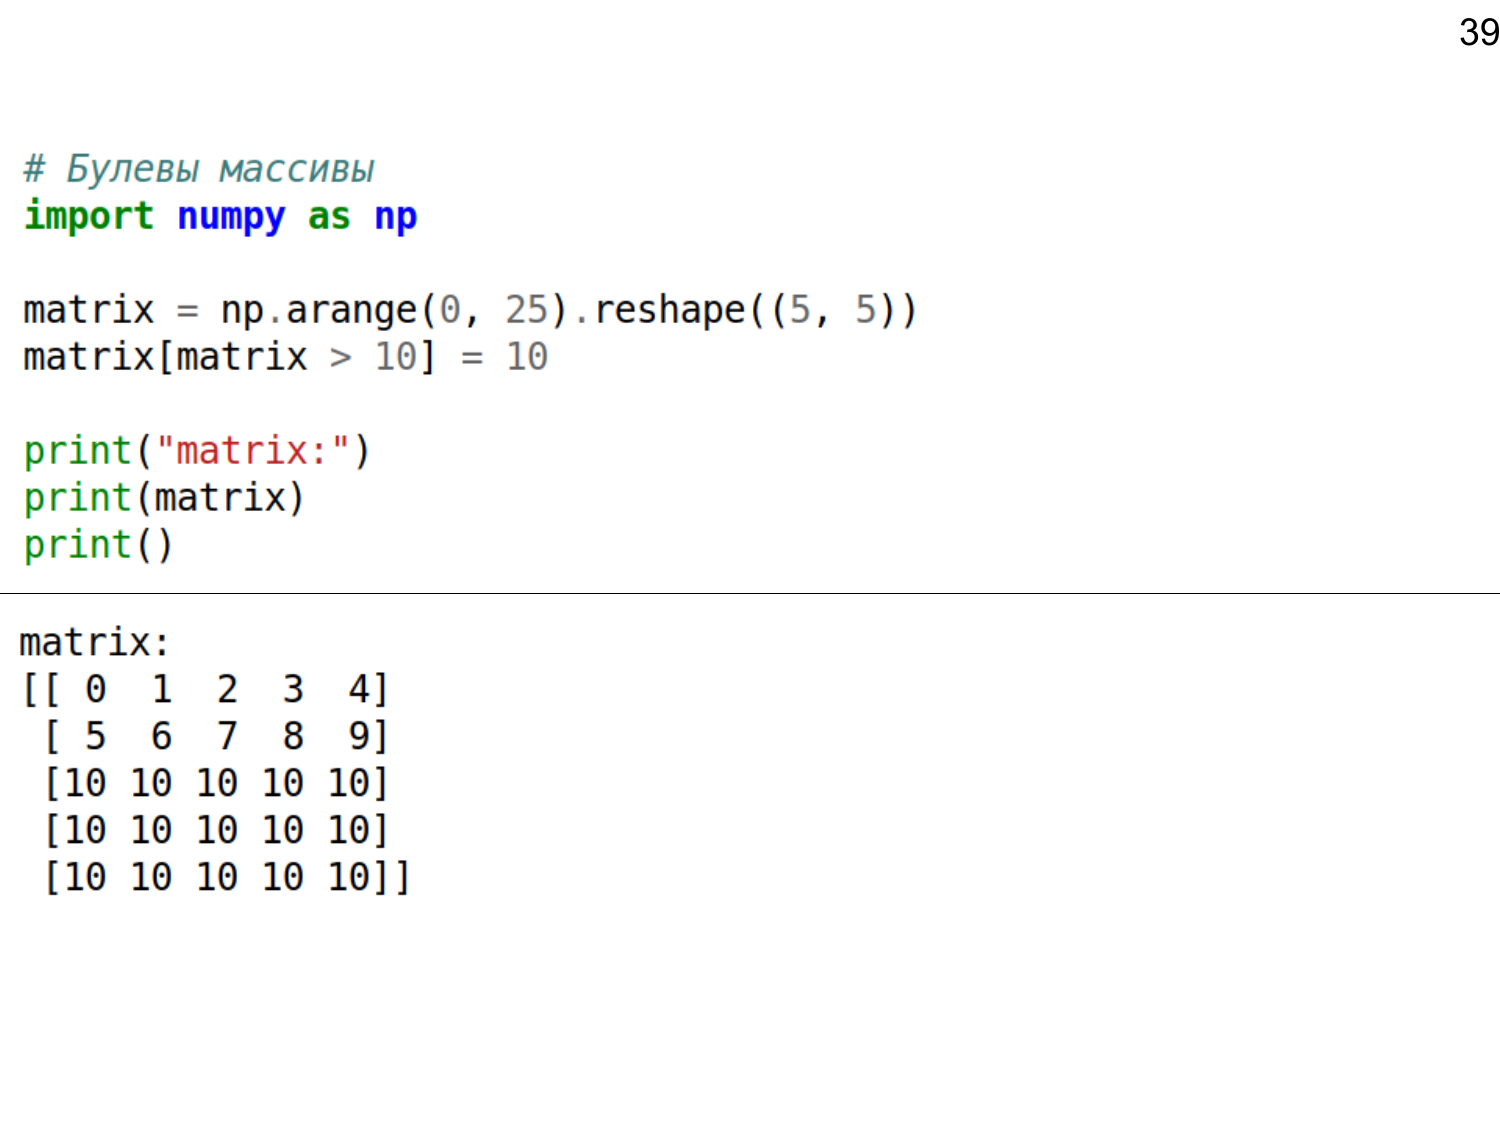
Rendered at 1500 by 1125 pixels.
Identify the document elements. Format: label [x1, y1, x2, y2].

picture [14, 143, 924, 572]
picture [5, 618, 422, 914]
